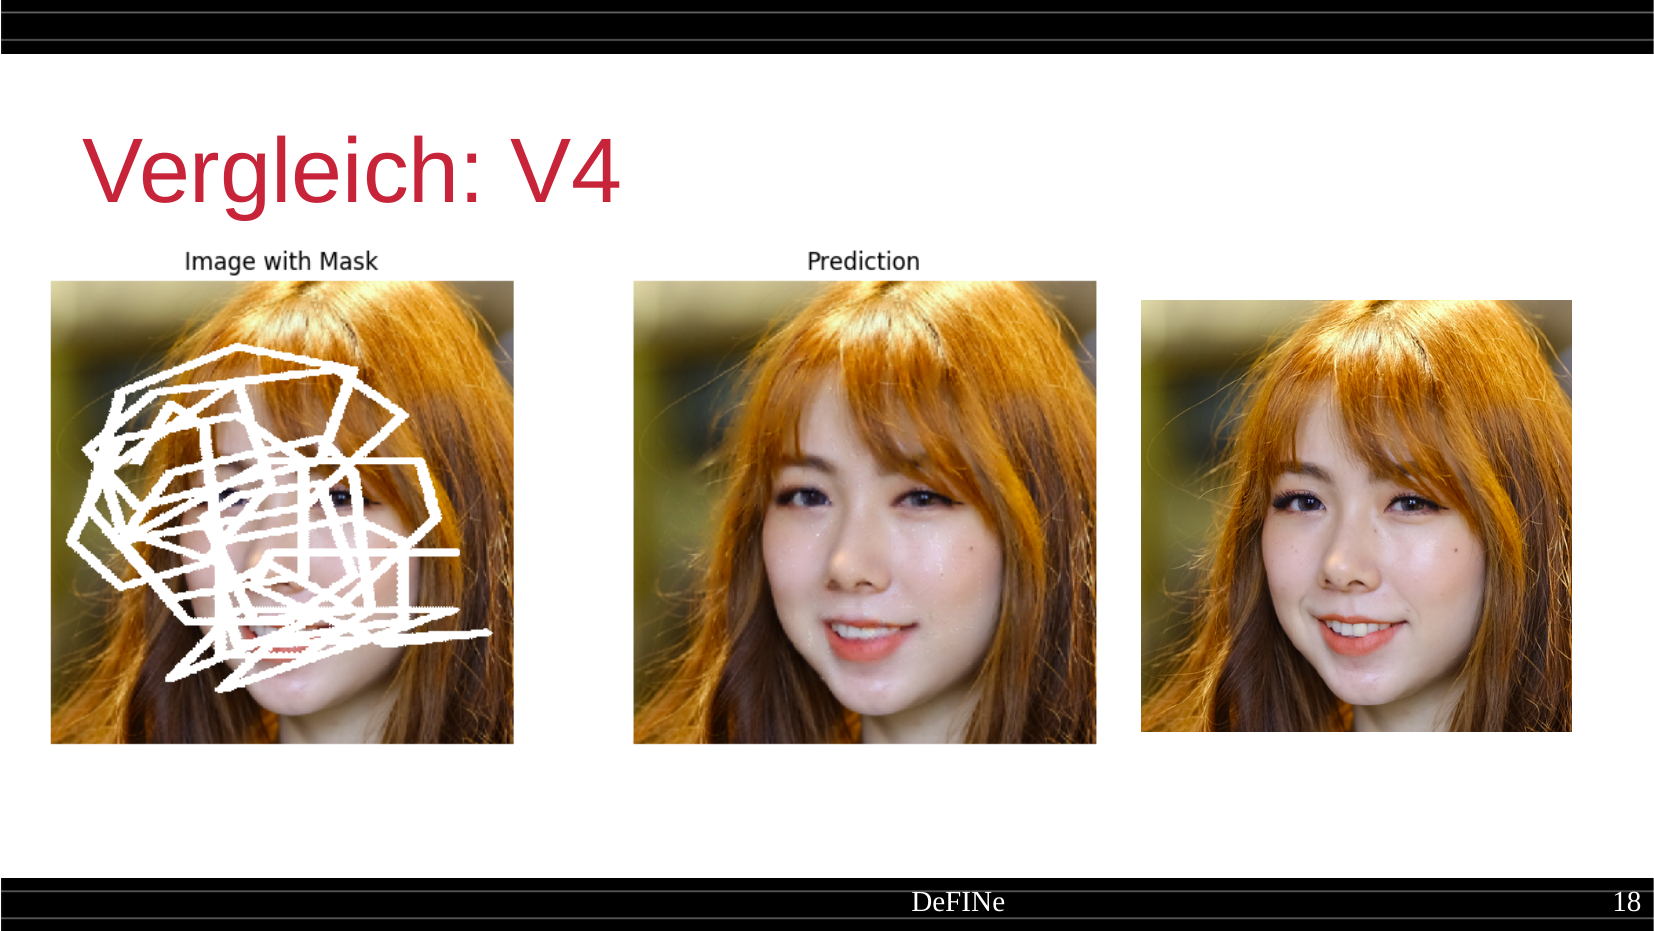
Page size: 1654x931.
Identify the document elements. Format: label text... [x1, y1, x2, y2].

picture [1140, 299, 1572, 732]
picture [1, 0, 1654, 54]
picture [1, 878, 1654, 931]
title Vergleich: V4 [82, 92, 1571, 249]
picture [29, 237, 1120, 769]
